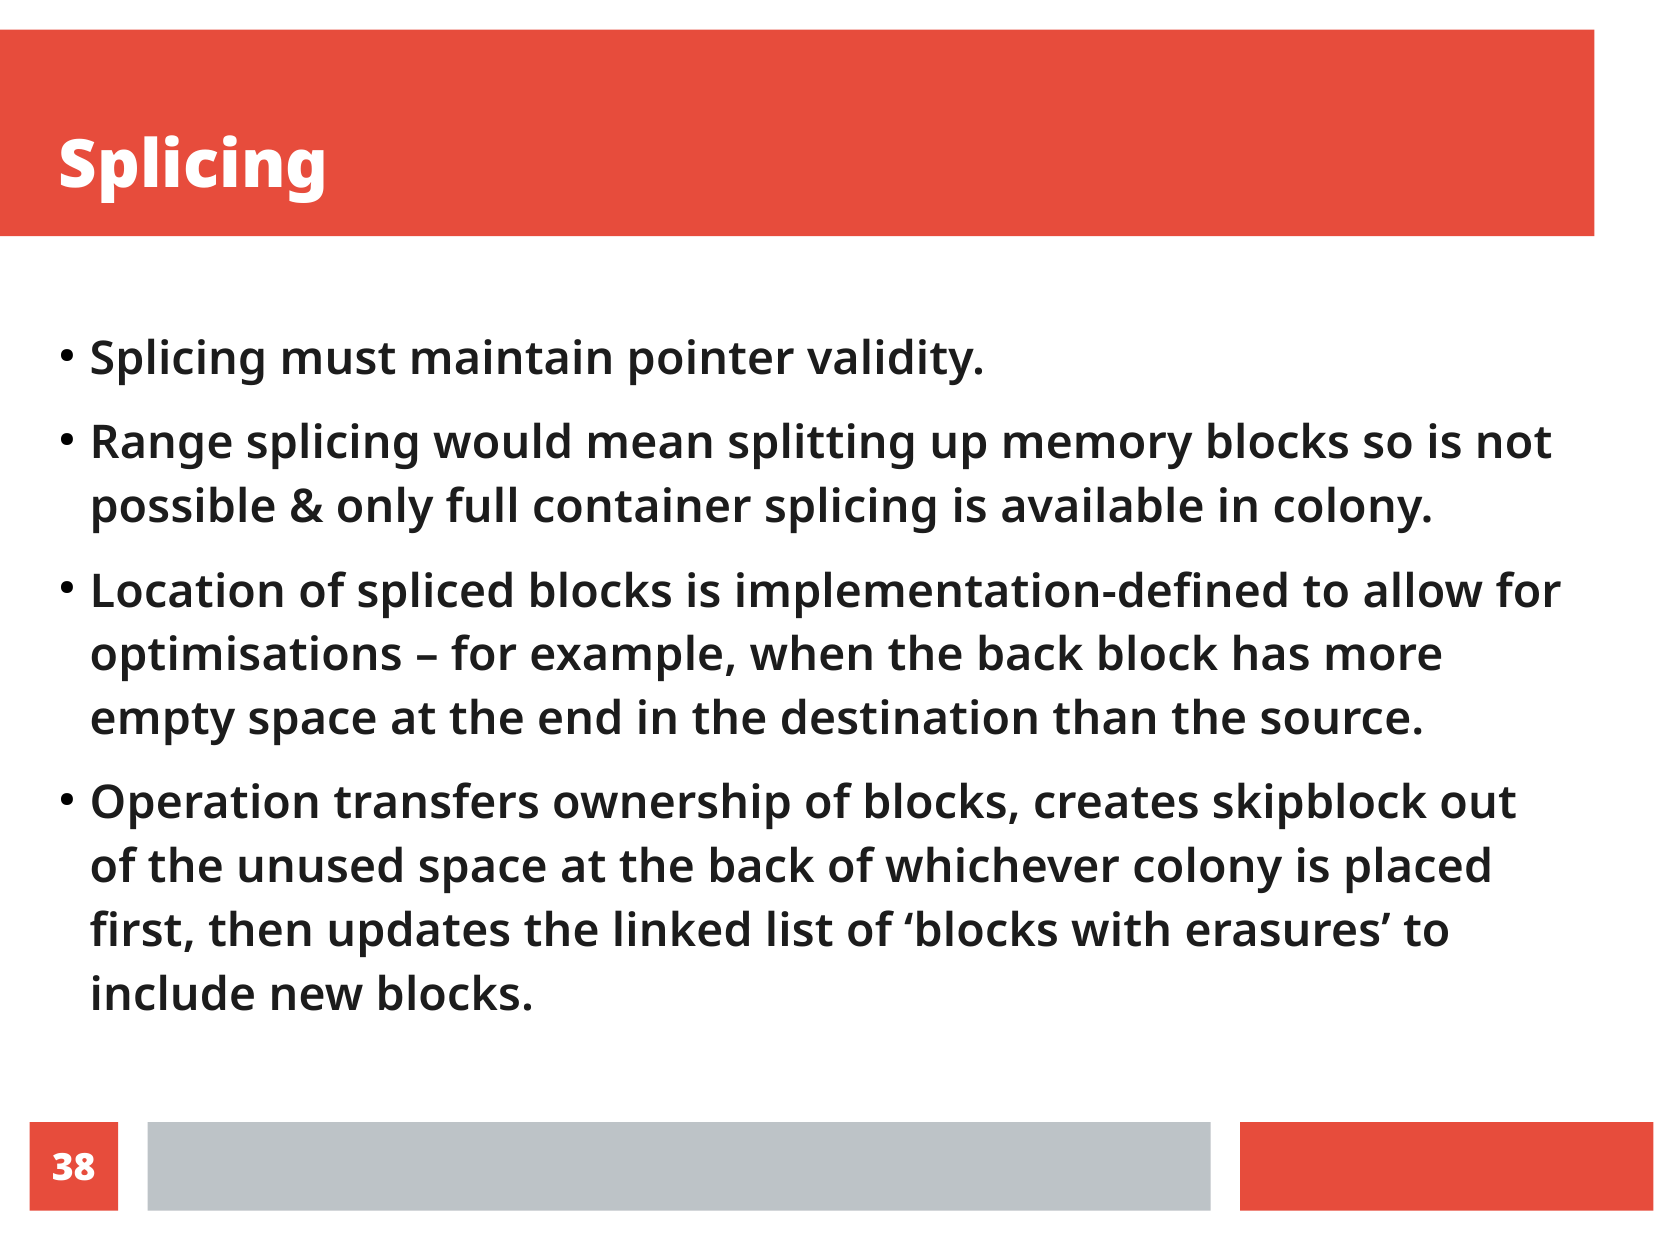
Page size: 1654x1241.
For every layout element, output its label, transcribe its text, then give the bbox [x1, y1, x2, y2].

title Splicing [59, 59, 1595, 207]
list Splicing must maintain pointer validity. Range splicing would mean splitting up memory blocks so is not possible & only full container splicing is available in colony. Location of spliced blocks is implementation-defined to allow for optimisations – for example, when the back block has more empty space at the end in the destination than the source. Operation transfers ownership of blocks, creates skipblock out of the unused space at the back of whichever colony is placed first, then updates the linked list of ‘blocks with erasures’ to include new blocks. [59, 324, 1565, 1093]
